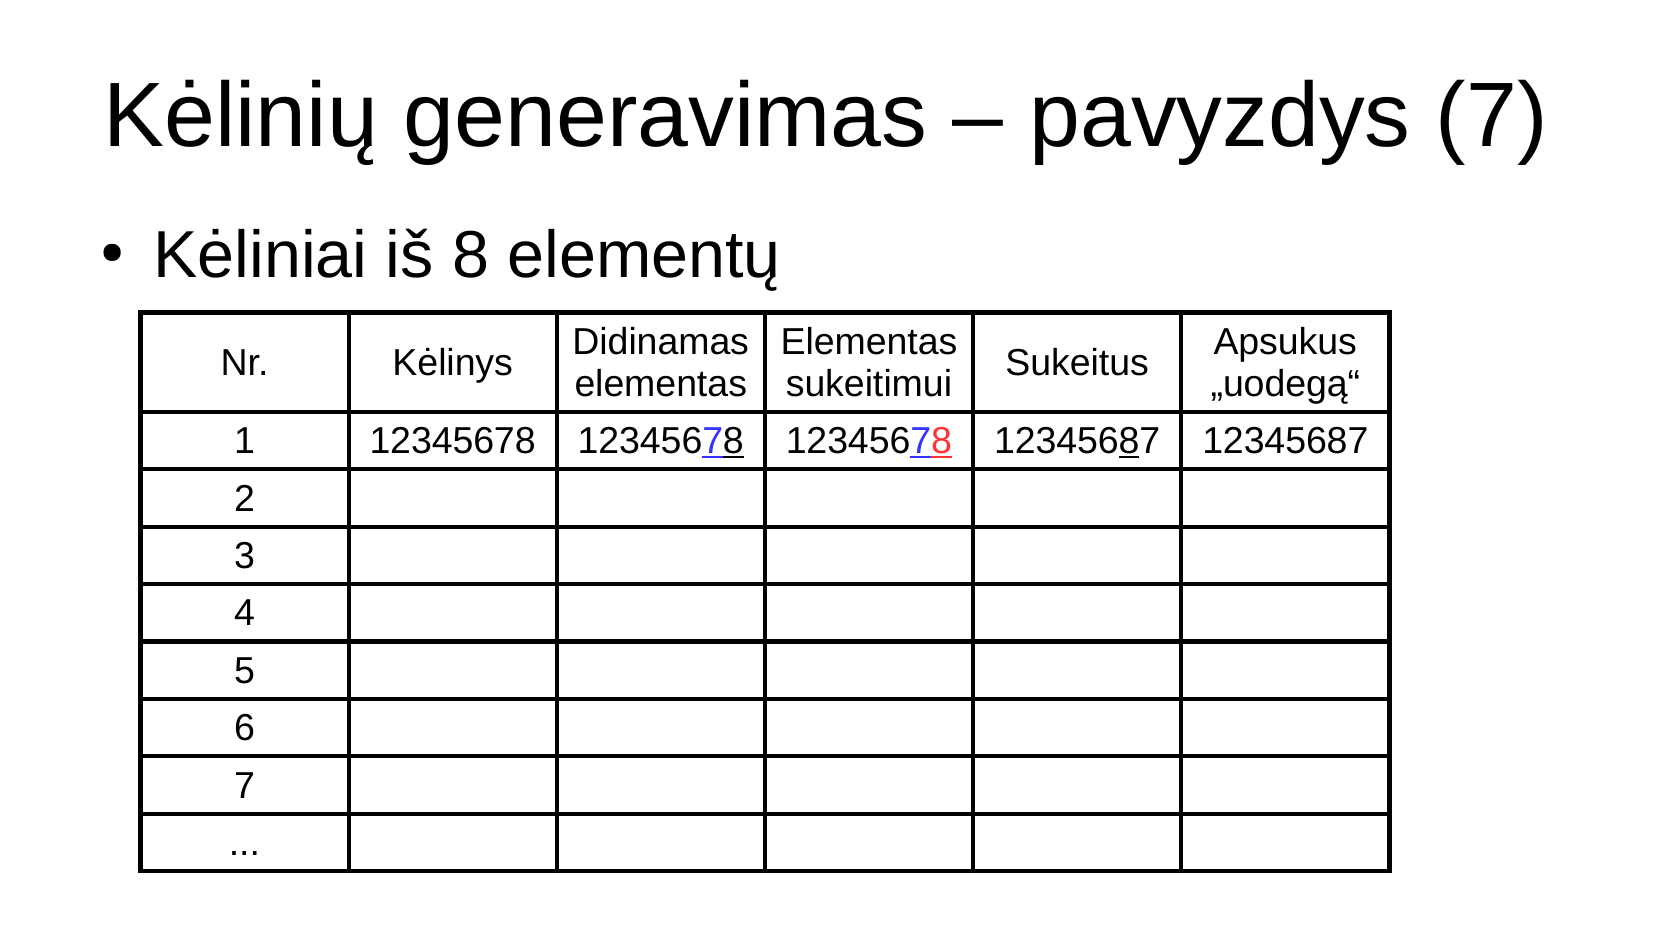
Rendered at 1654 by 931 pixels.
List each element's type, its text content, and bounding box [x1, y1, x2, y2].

table_cell 6 [143, 701, 347, 754]
list Kėliniai iš 8 elementų [82, 217, 1571, 757]
table_cell [351, 471, 555, 525]
table_cell 12345678 [351, 414, 555, 467]
table_cell [975, 586, 1179, 639]
table_cell [767, 644, 971, 697]
table_cell [767, 701, 971, 754]
table_header Kėlinys [351, 315, 555, 410]
table_cell [1183, 529, 1387, 582]
table_cell [767, 816, 971, 869]
table_cell [559, 758, 763, 812]
table_cell 12345678 [559, 414, 763, 467]
table_header Apsukus „uodegą“ [1183, 315, 1387, 410]
table_cell [1183, 471, 1387, 525]
table_cell 7 [143, 758, 347, 812]
table_cell 2 [143, 471, 347, 525]
table_cell [559, 644, 763, 697]
table_cell 12345687 [1183, 414, 1387, 467]
table_cell [1183, 701, 1387, 754]
table_cell [559, 471, 763, 525]
table_cell 3 [143, 529, 347, 582]
table_cell 1 [143, 414, 347, 467]
table_cell [559, 586, 763, 639]
table_cell [975, 471, 1179, 525]
table_cell 4 [143, 586, 347, 639]
table_header Elementas sukeitimui [767, 315, 971, 410]
table_cell [975, 701, 1179, 754]
table_cell [351, 701, 555, 754]
table_header Nr. [143, 315, 347, 410]
table_cell [559, 701, 763, 754]
table_cell [1183, 586, 1387, 639]
table_cell [1183, 816, 1387, 869]
table_cell [559, 529, 763, 582]
table_cell [975, 758, 1179, 812]
table_cell [767, 529, 971, 582]
table_cell [351, 816, 555, 869]
table_cell [975, 644, 1179, 697]
table_header Sukeitus [975, 315, 1179, 410]
table_cell 5 [143, 644, 347, 697]
table_cell [351, 586, 555, 639]
table_cell [351, 644, 555, 697]
table_cell [559, 816, 763, 869]
table_cell [1183, 758, 1387, 812]
table_cell [1183, 644, 1387, 697]
table_cell [351, 758, 555, 812]
table_cell ... [143, 816, 347, 869]
table_cell [767, 471, 971, 525]
table_cell [975, 529, 1179, 582]
table_cell [975, 816, 1179, 869]
table_header Didinamas elementas [559, 315, 763, 410]
title Kėlinių generavimas – pavyzdys (7) [82, 36, 1571, 193]
table_cell [767, 586, 971, 639]
table_cell [767, 758, 971, 812]
table_cell 12345678 [767, 414, 971, 467]
table_cell 12345687 [975, 414, 1179, 467]
table_cell [351, 529, 555, 582]
